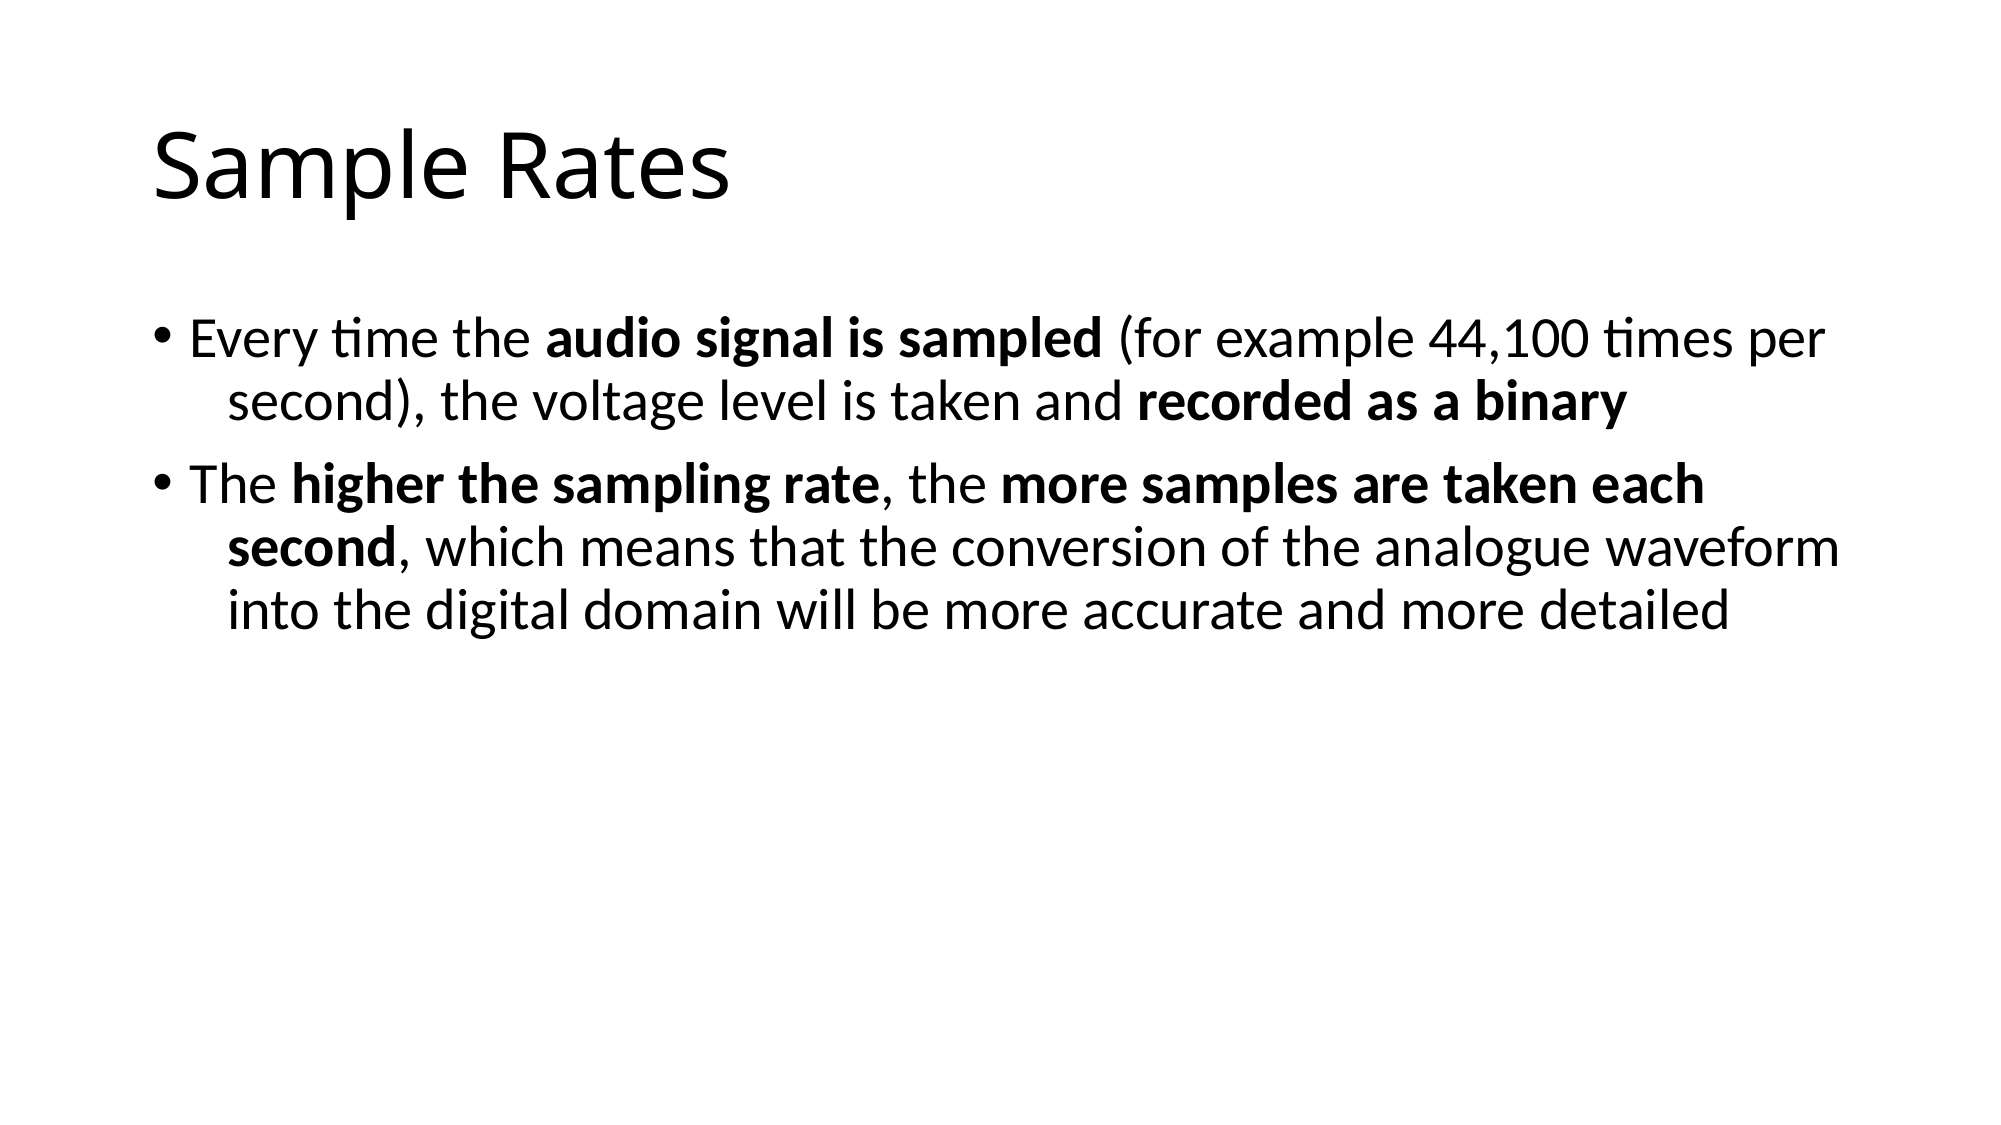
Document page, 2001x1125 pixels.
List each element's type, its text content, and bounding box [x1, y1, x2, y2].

title Sample Rates [137, 59, 1863, 278]
list Every time the audio signal is sampled (for example 44,100 times per second), the voltage level is taken and recorded as a binary The higher the sampling rate, the more samples are taken each second, which means that the conversion of the analogue waveform into the digital domain will be more accurate and more detailed [137, 299, 1863, 1014]
